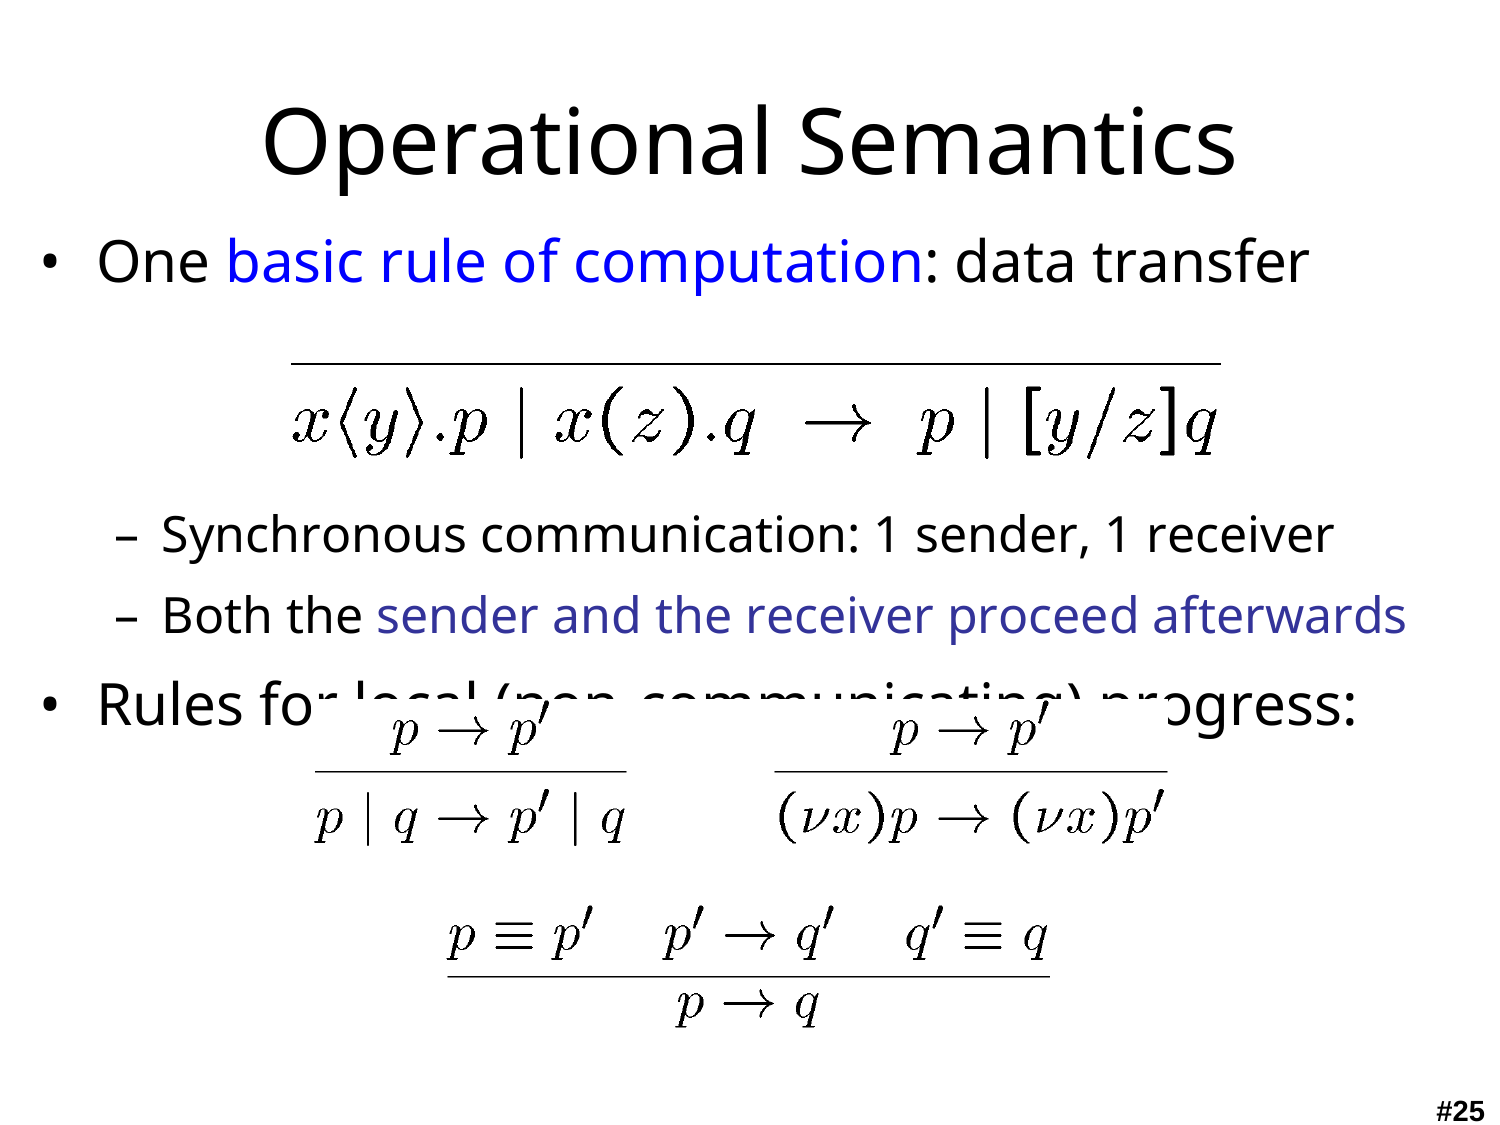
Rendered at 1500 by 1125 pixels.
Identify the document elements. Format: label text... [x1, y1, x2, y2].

picture [311, 699, 1168, 1028]
picture [287, 362, 1222, 462]
list One basic rule of computation: data transfer Synchronous communication: 1 sender, 1 receiver Both the sender and the receiver proceed afterwards Rules for local (non-communicating) progress: [24, 212, 1476, 1051]
title Operational Semantics [24, 45, 1476, 212]
